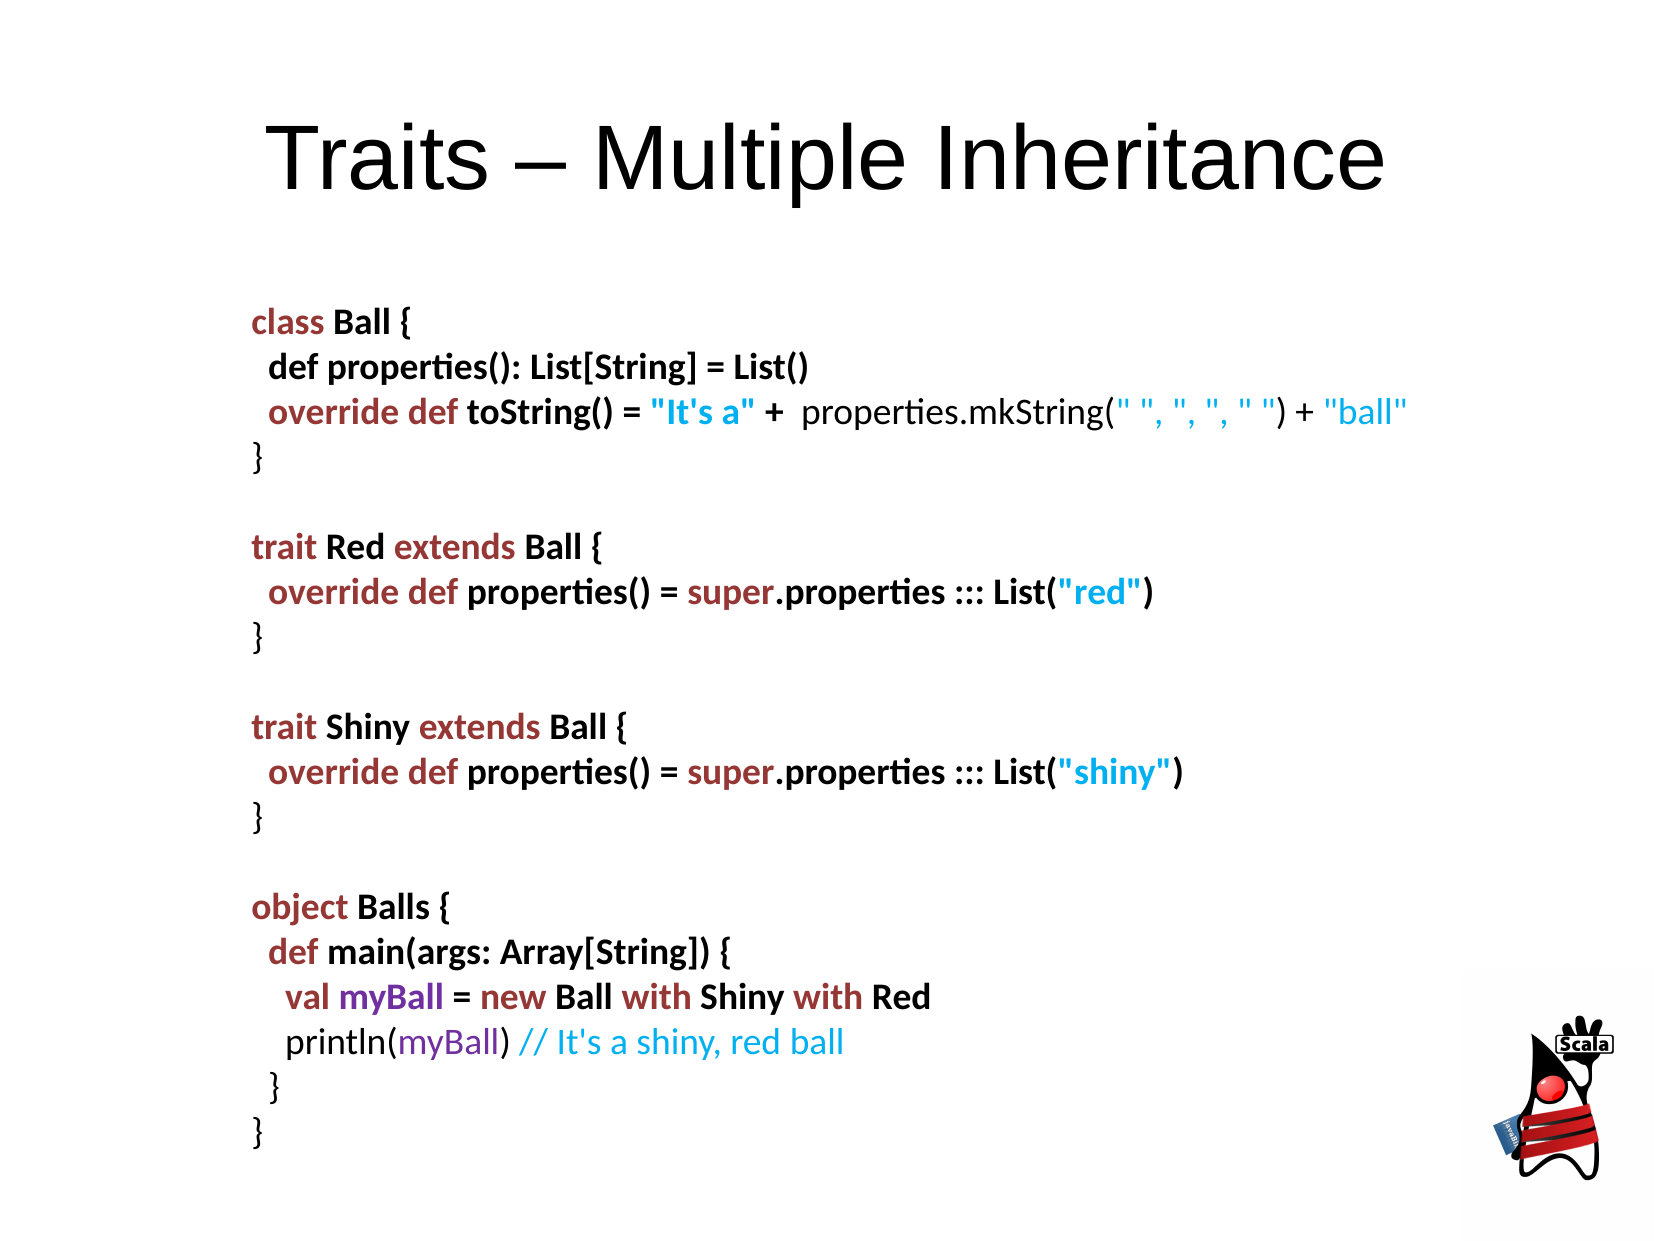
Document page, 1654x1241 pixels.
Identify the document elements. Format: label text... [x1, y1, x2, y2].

text_box Traits – Multiple Inheritance [82, 56, 1571, 250]
text_box class Ball { def properties(): List[String] = List() override def toString() = "It's a" + properties.mkString(" ", ", ", " ") + "ball" } trait Red extends Ball { override def properties() = super.properties ::: List("red") } trait Shiny extends Ball { override def properties() = super.properties ::: List("shiny") } object Balls { def main(args: Array[String]) { val myBall = new Ball with Shiny with Red println(myBall) // It's a shiny, red ball } } [236, 289, 1429, 1159]
